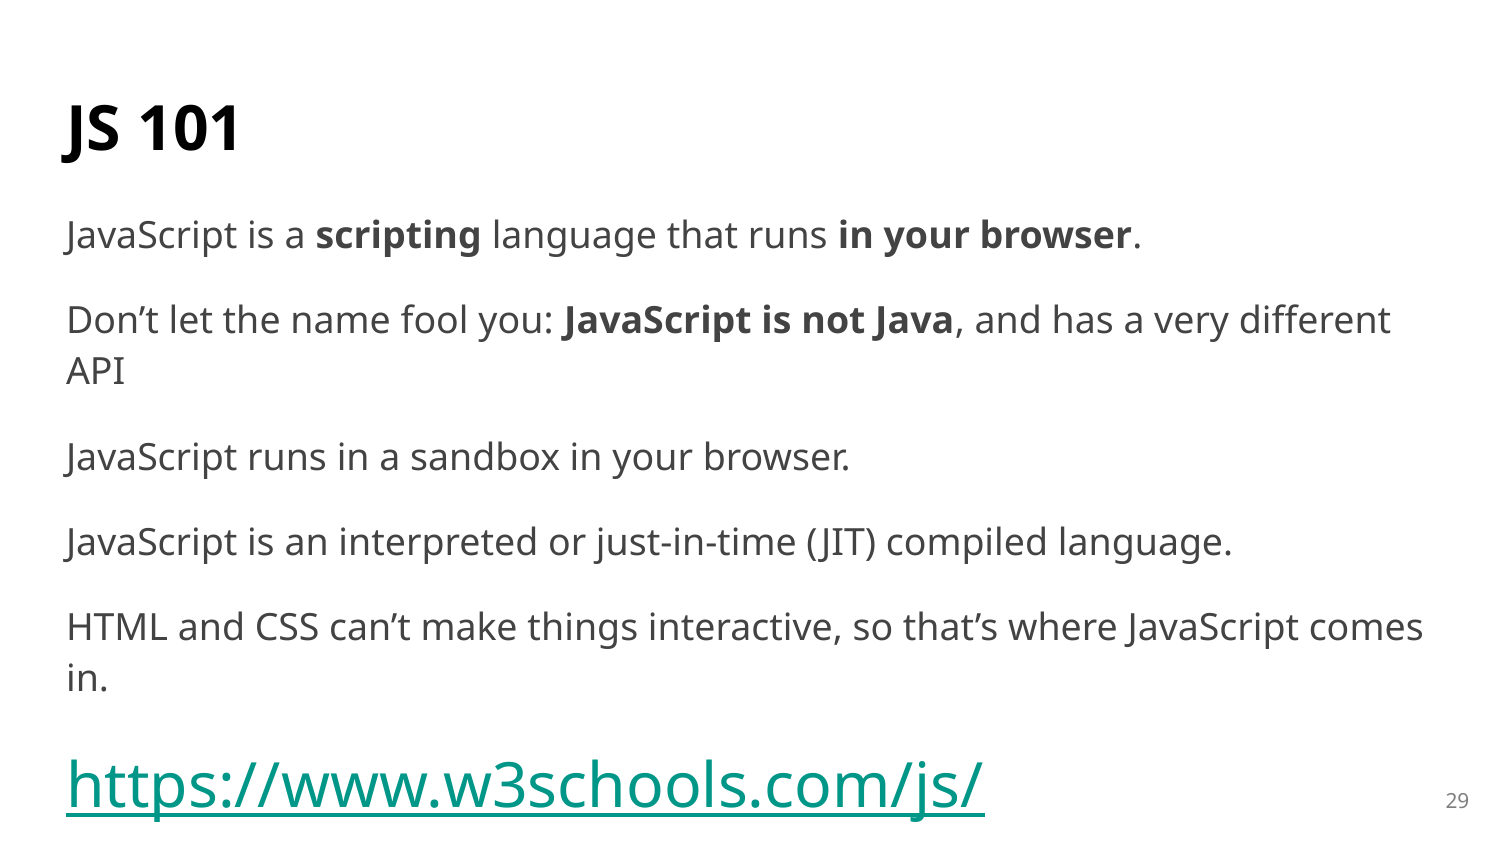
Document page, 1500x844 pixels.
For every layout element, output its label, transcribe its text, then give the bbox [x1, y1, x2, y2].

list JavaScript is a scripting language that runs in your browser. Don’t let the name fool you: JavaScript is not Java, and has a very different API JavaScript runs in a sandbox in your browser. JavaScript is an interpreted or just-in-time (JIT) compiled language. HTML and CSS can’t make things interactive, so that’s where JavaScript comes in. https://www.w3schools.com/js/ [51, 189, 1449, 750]
title JS 101 [51, 72, 1449, 176]
slide_number <number> [1394, 769, 1484, 834]
